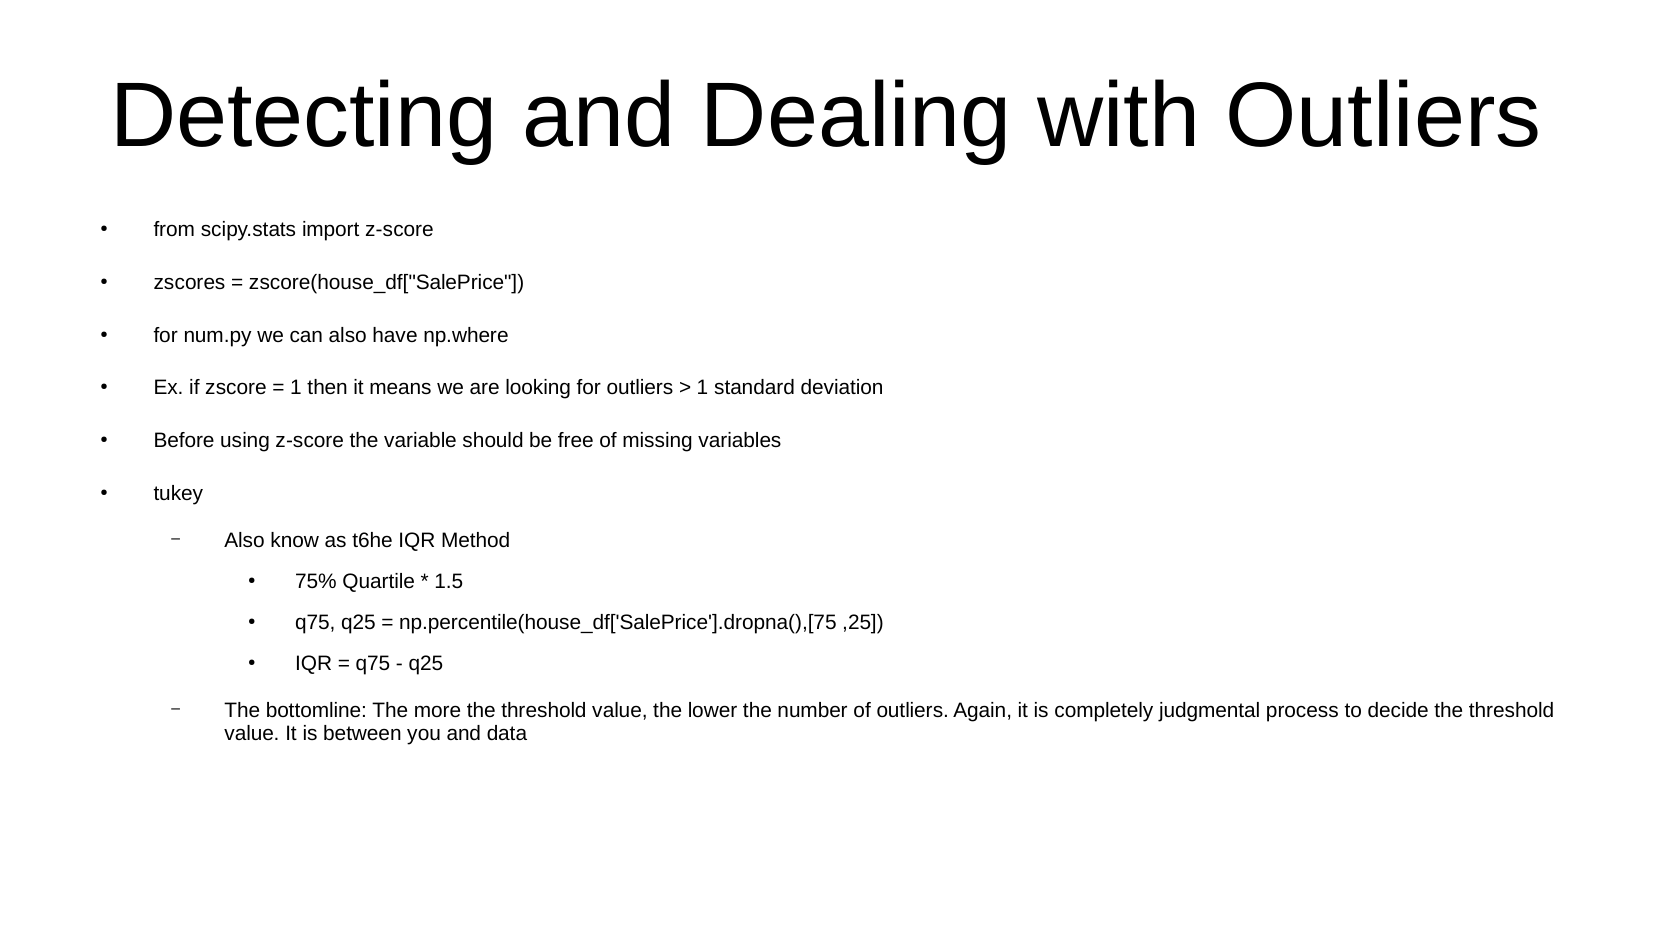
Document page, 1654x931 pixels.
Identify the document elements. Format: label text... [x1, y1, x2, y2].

title Detecting and Dealing with Outliers [82, 37, 1571, 193]
list from scipy.stats import z-score zscores = zscore(house_df["SalePrice"]) for num.py we can also have np.where Ex. if zscore = 1 then it means we are looking for outliers > 1 standard deviation Before using z-score the variable should be free of missing variables tukey Also know as t6he IQR Method 75% Quartile * 1.5 q75, q25 = np.percentile(house_df['SalePrice'].dropna(),[75 ,25]) IQR = q75 - q25 The bottomline: The more the threshold value, the lower the number of outliers. Again, it is completely judgmental process to decide the threshold value. It is between you and data [82, 217, 1571, 758]
